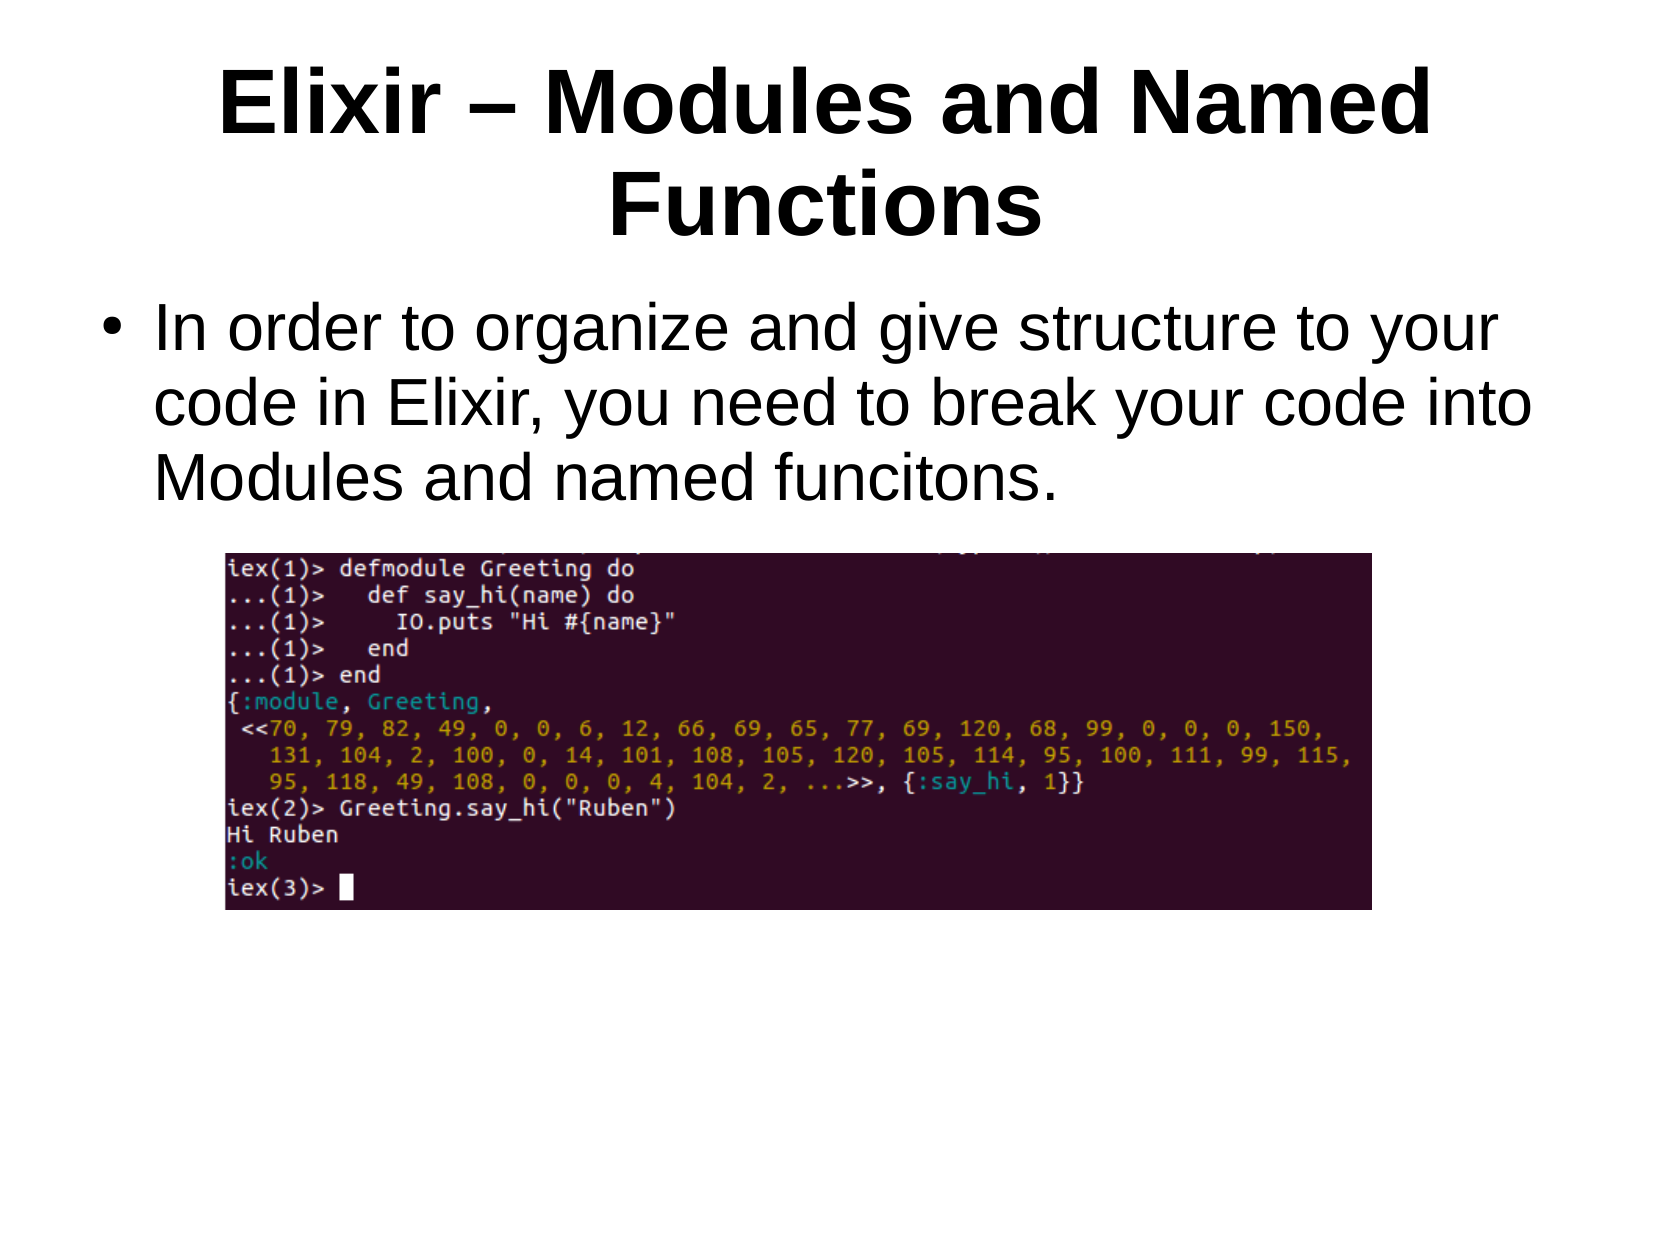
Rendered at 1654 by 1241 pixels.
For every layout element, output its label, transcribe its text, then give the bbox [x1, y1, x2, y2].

picture [224, 553, 1372, 910]
list In order to organize and give structure to your code in Elixir, you need to break your code into Modules and named funcitons. [82, 290, 1571, 1010]
title Elixir – Modules and Named Functions [82, 49, 1571, 257]
